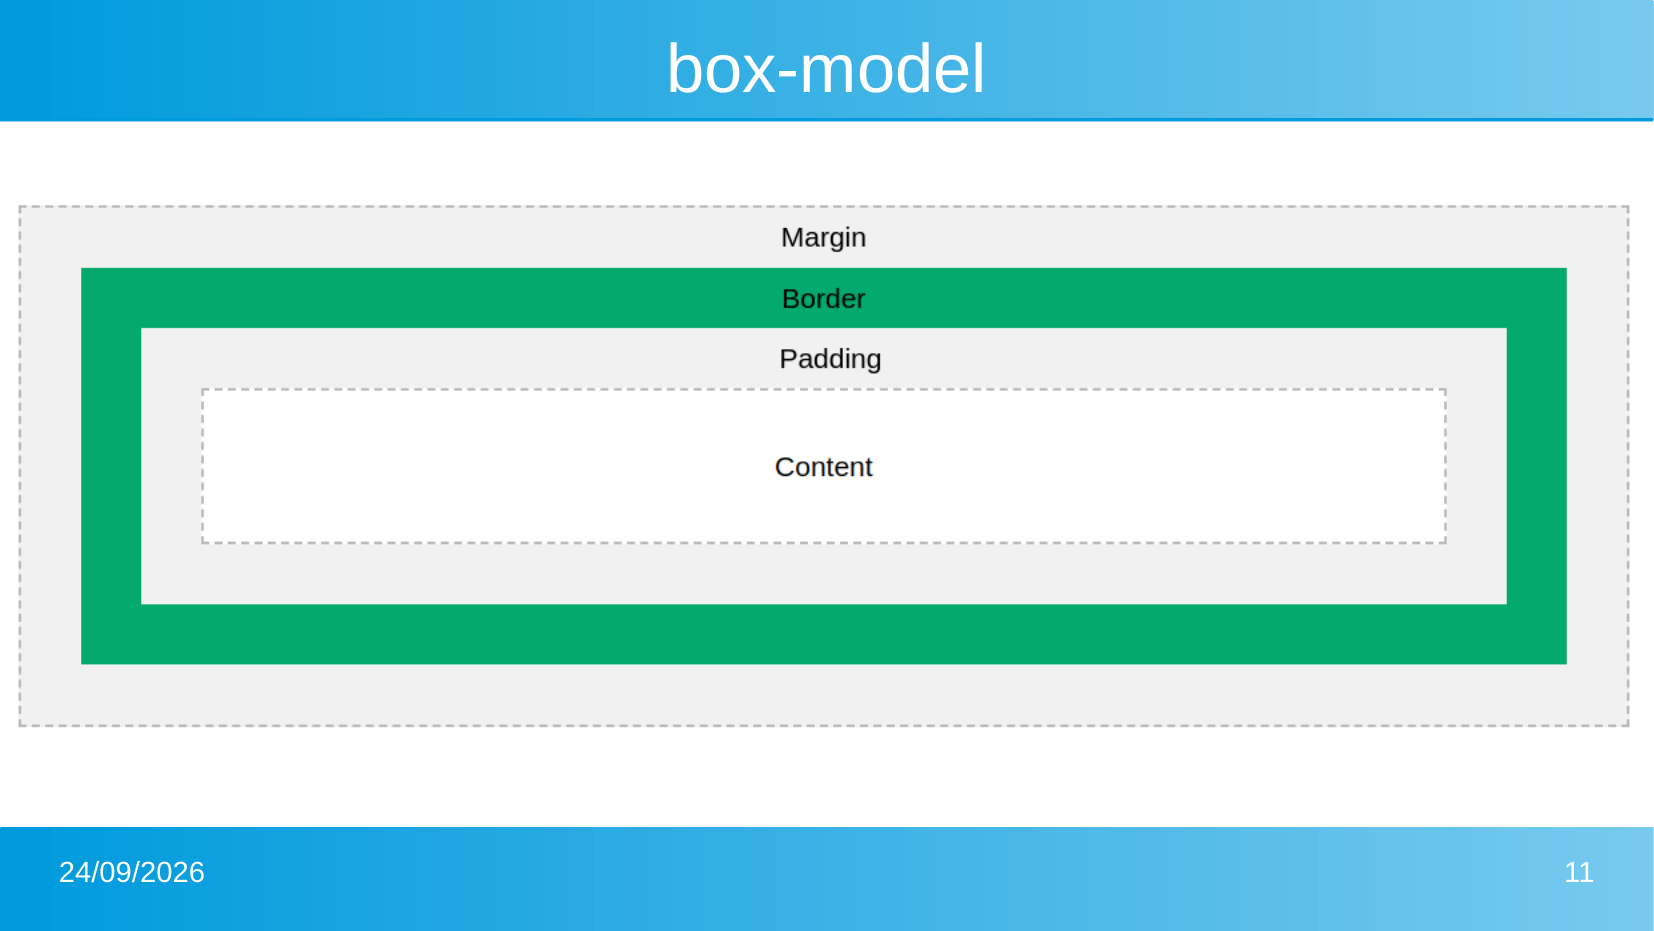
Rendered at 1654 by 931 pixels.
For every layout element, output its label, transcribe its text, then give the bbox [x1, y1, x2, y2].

picture [4, 188, 1654, 750]
title box-model [59, 29, 1595, 108]
